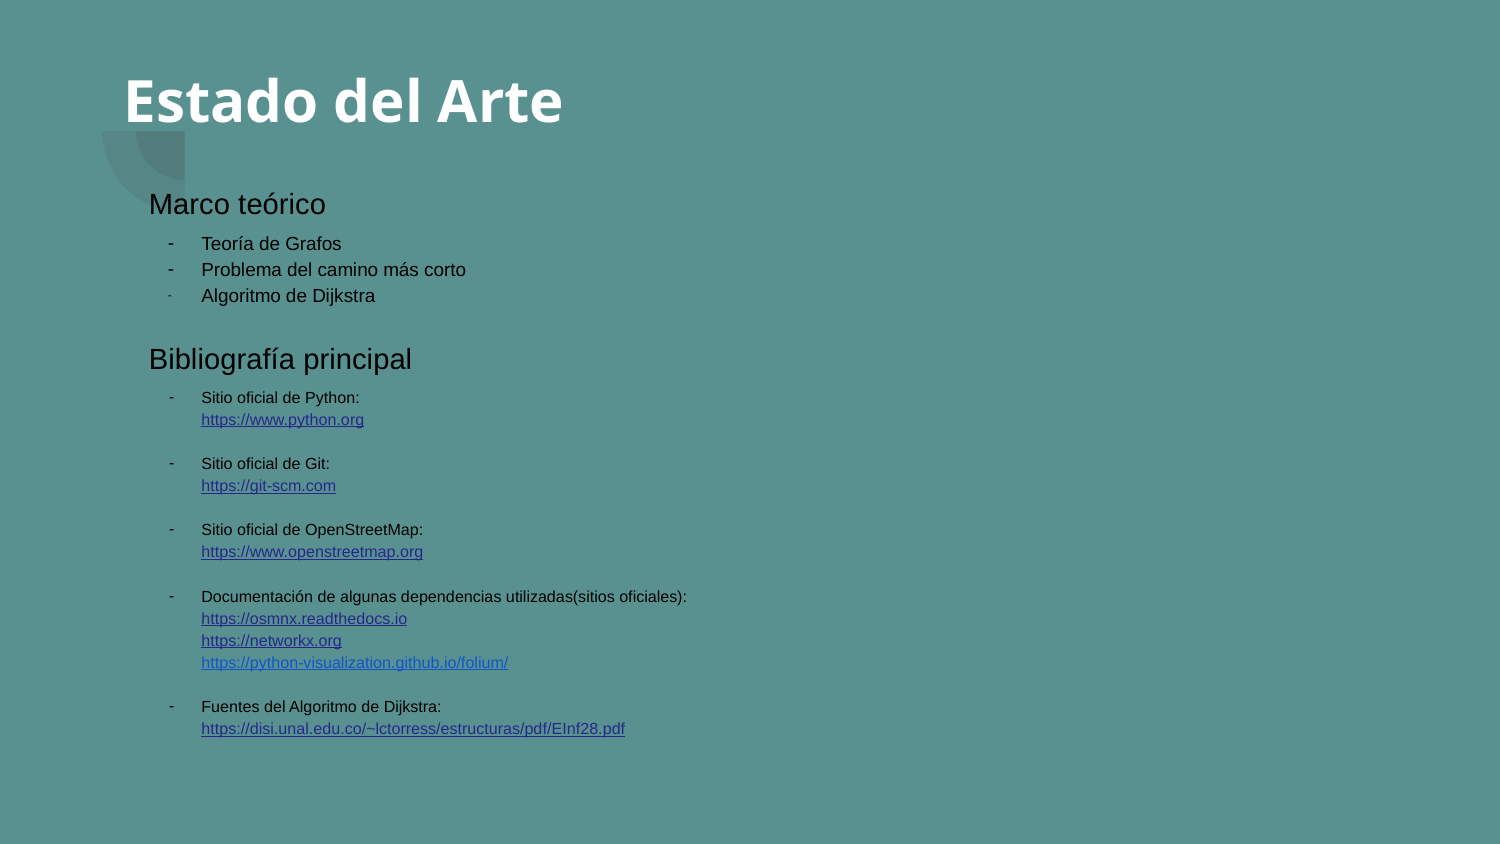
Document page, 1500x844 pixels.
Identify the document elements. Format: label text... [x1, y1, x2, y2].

list Marco teórico Teoría de Grafos Problema del camino más corto Algoritmo de Dijkstra Bibliografía principal Sitio oficial de Python: https://www.python.org Sitio oficial de Git: https://git-scm.com Sitio oficial de OpenStreetMap: https://www.openstreetmap.org Documentación de algunas dependencias utilizadas(sitios oficiales): https://osmnx.readthedocs.io https://networkx.org https://python-visualization.github.io/folium/ Fuentes del Algoritmo de Dijkstra: https://disi.unal.edu.co/~lctorress/estructuras/pdf/EInf28.pdf [134, 164, 1288, 756]
title Estado del Arte [108, 49, 1262, 152]
